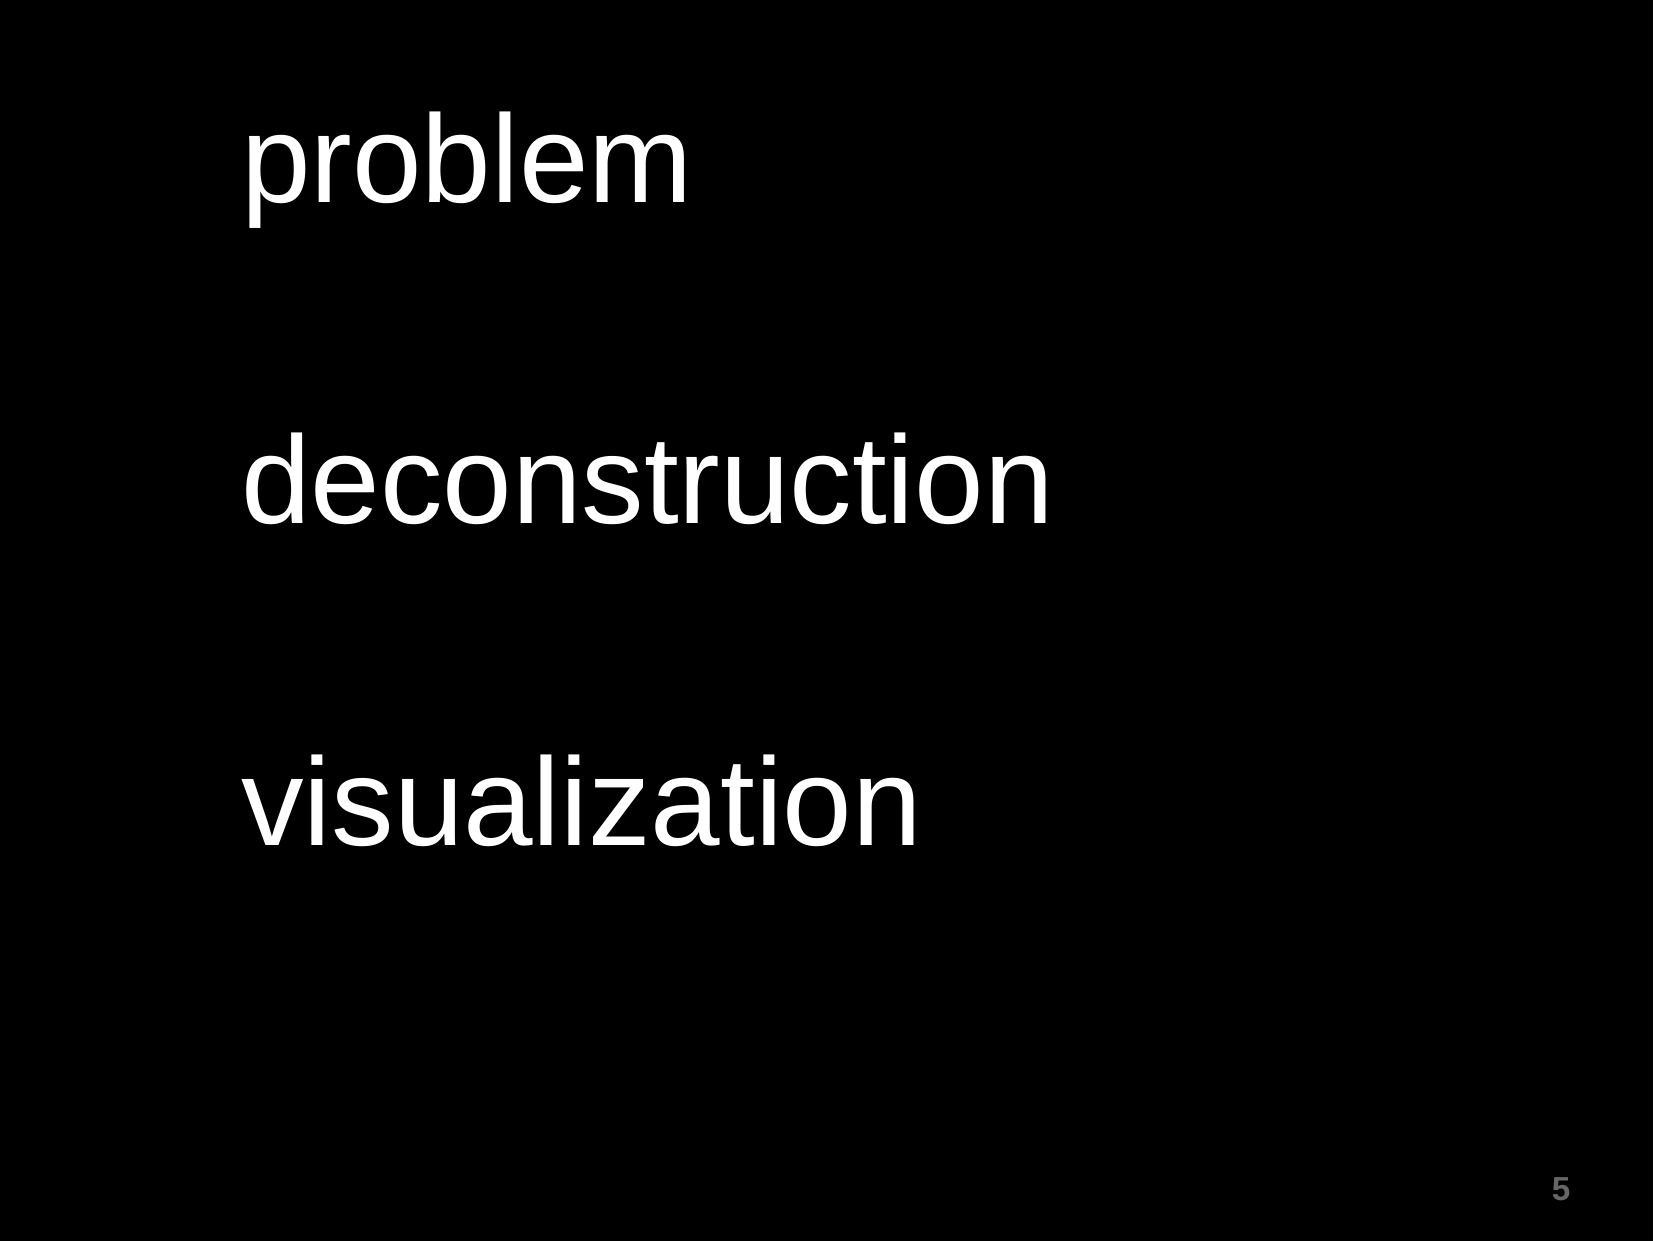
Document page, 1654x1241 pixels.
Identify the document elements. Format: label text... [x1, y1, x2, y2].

text_box problem deconstruction visualization [226, 60, 1427, 859]
